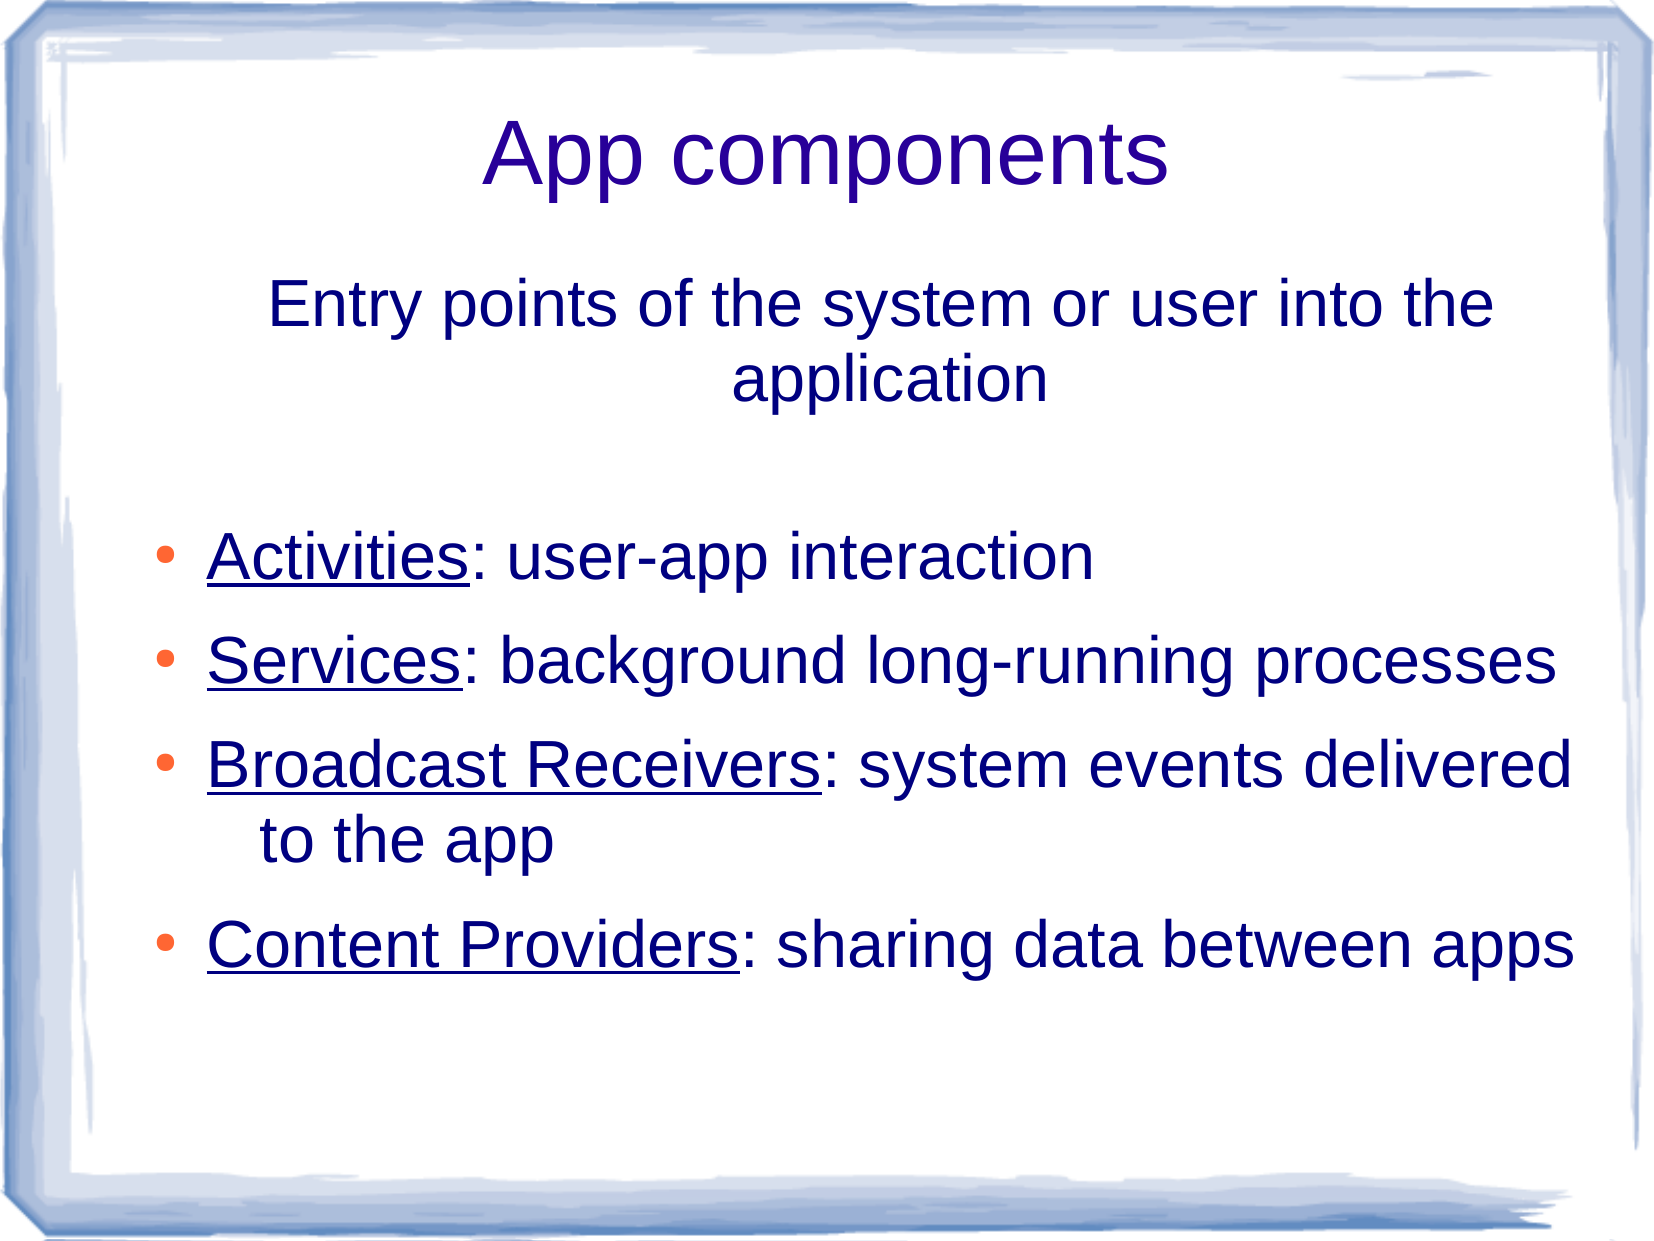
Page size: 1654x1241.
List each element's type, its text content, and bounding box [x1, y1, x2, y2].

title App components [82, 49, 1571, 257]
list Activities: user-app interaction Services: background long-running processes Broadcast Receivers: system events delivered to the app Content Providers: sharing data between apps [118, 518, 1596, 1044]
list Entry points of the system or user into the application [104, 265, 1572, 446]
picture [0, 0, 1654, 1241]
